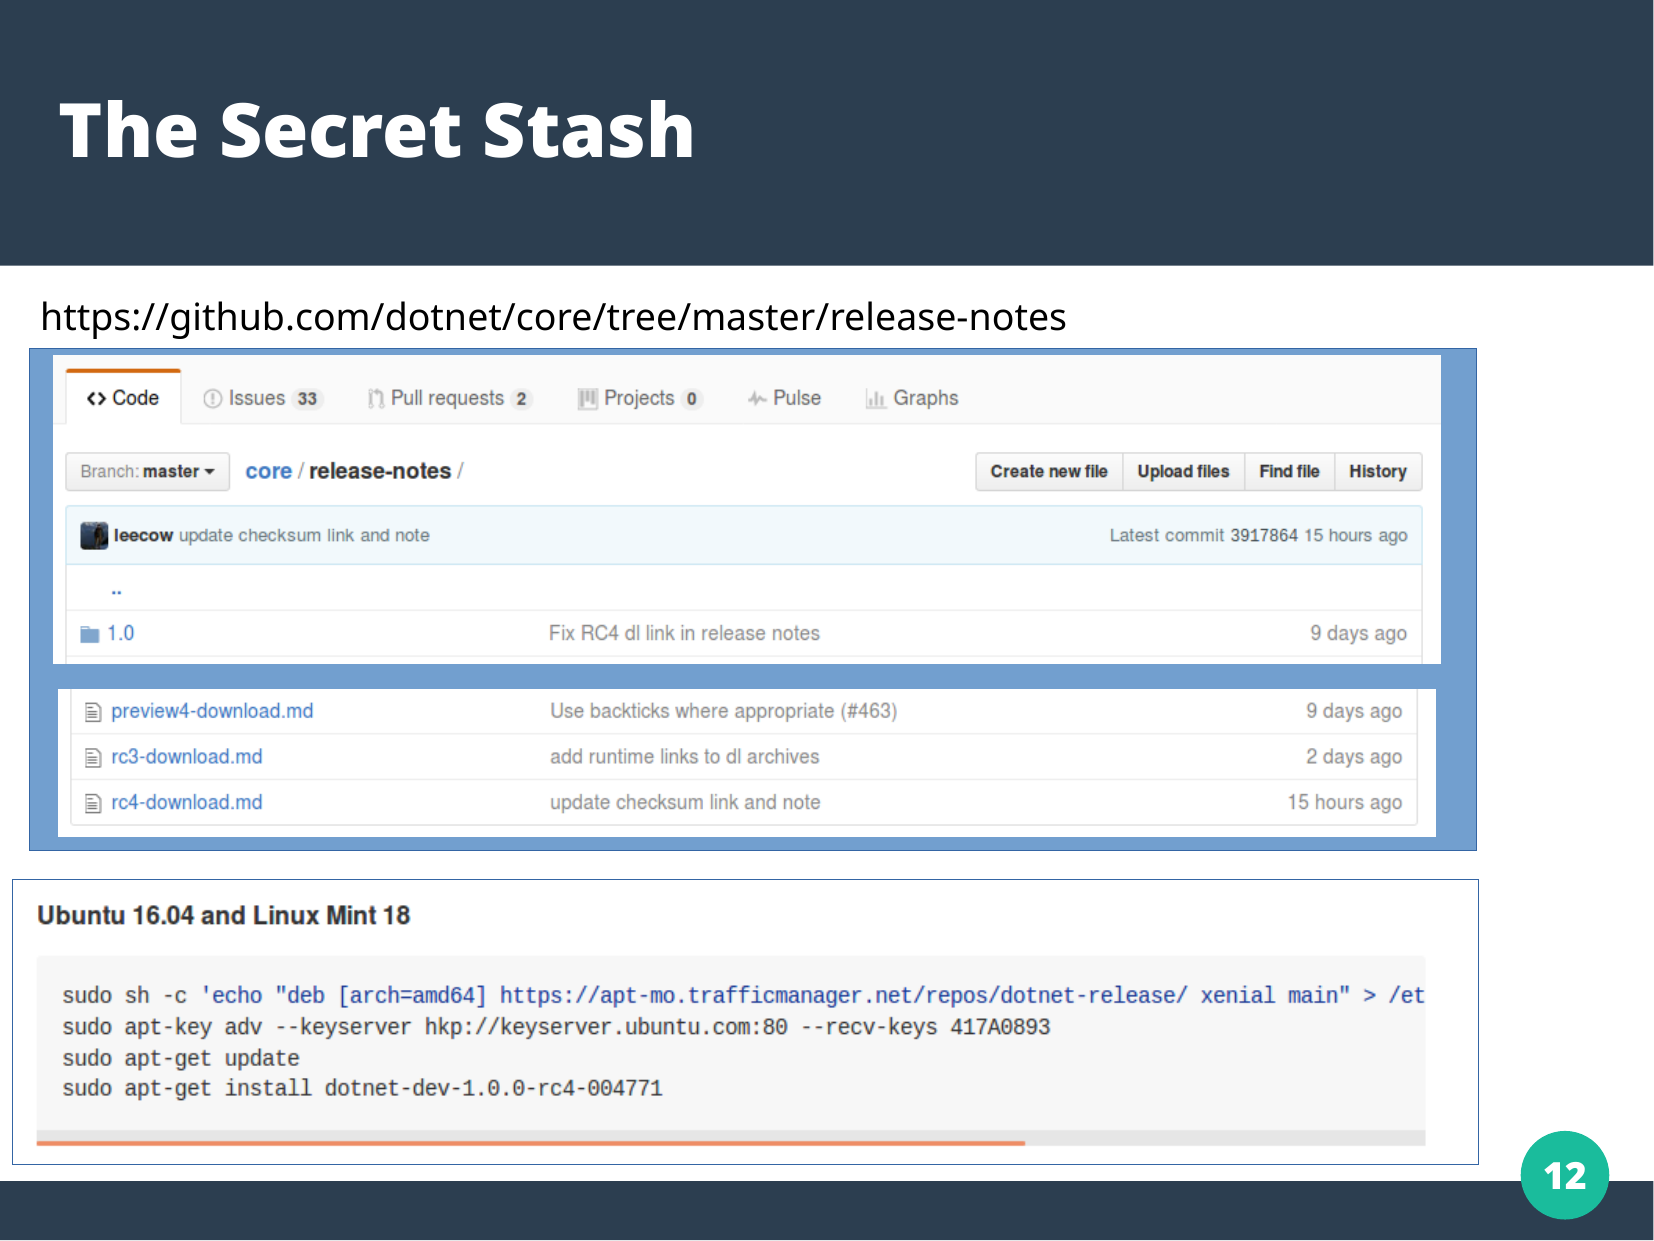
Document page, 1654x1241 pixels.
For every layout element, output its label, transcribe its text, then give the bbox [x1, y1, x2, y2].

picture [53, 355, 1441, 664]
picture [12, 879, 1479, 1165]
text_box https://github.com/dotnet/core/tree/master/release-notes [25, 283, 1589, 342]
picture [58, 689, 1436, 837]
text_box [29, 348, 1477, 851]
title The Secret Stash [59, 49, 1595, 207]
